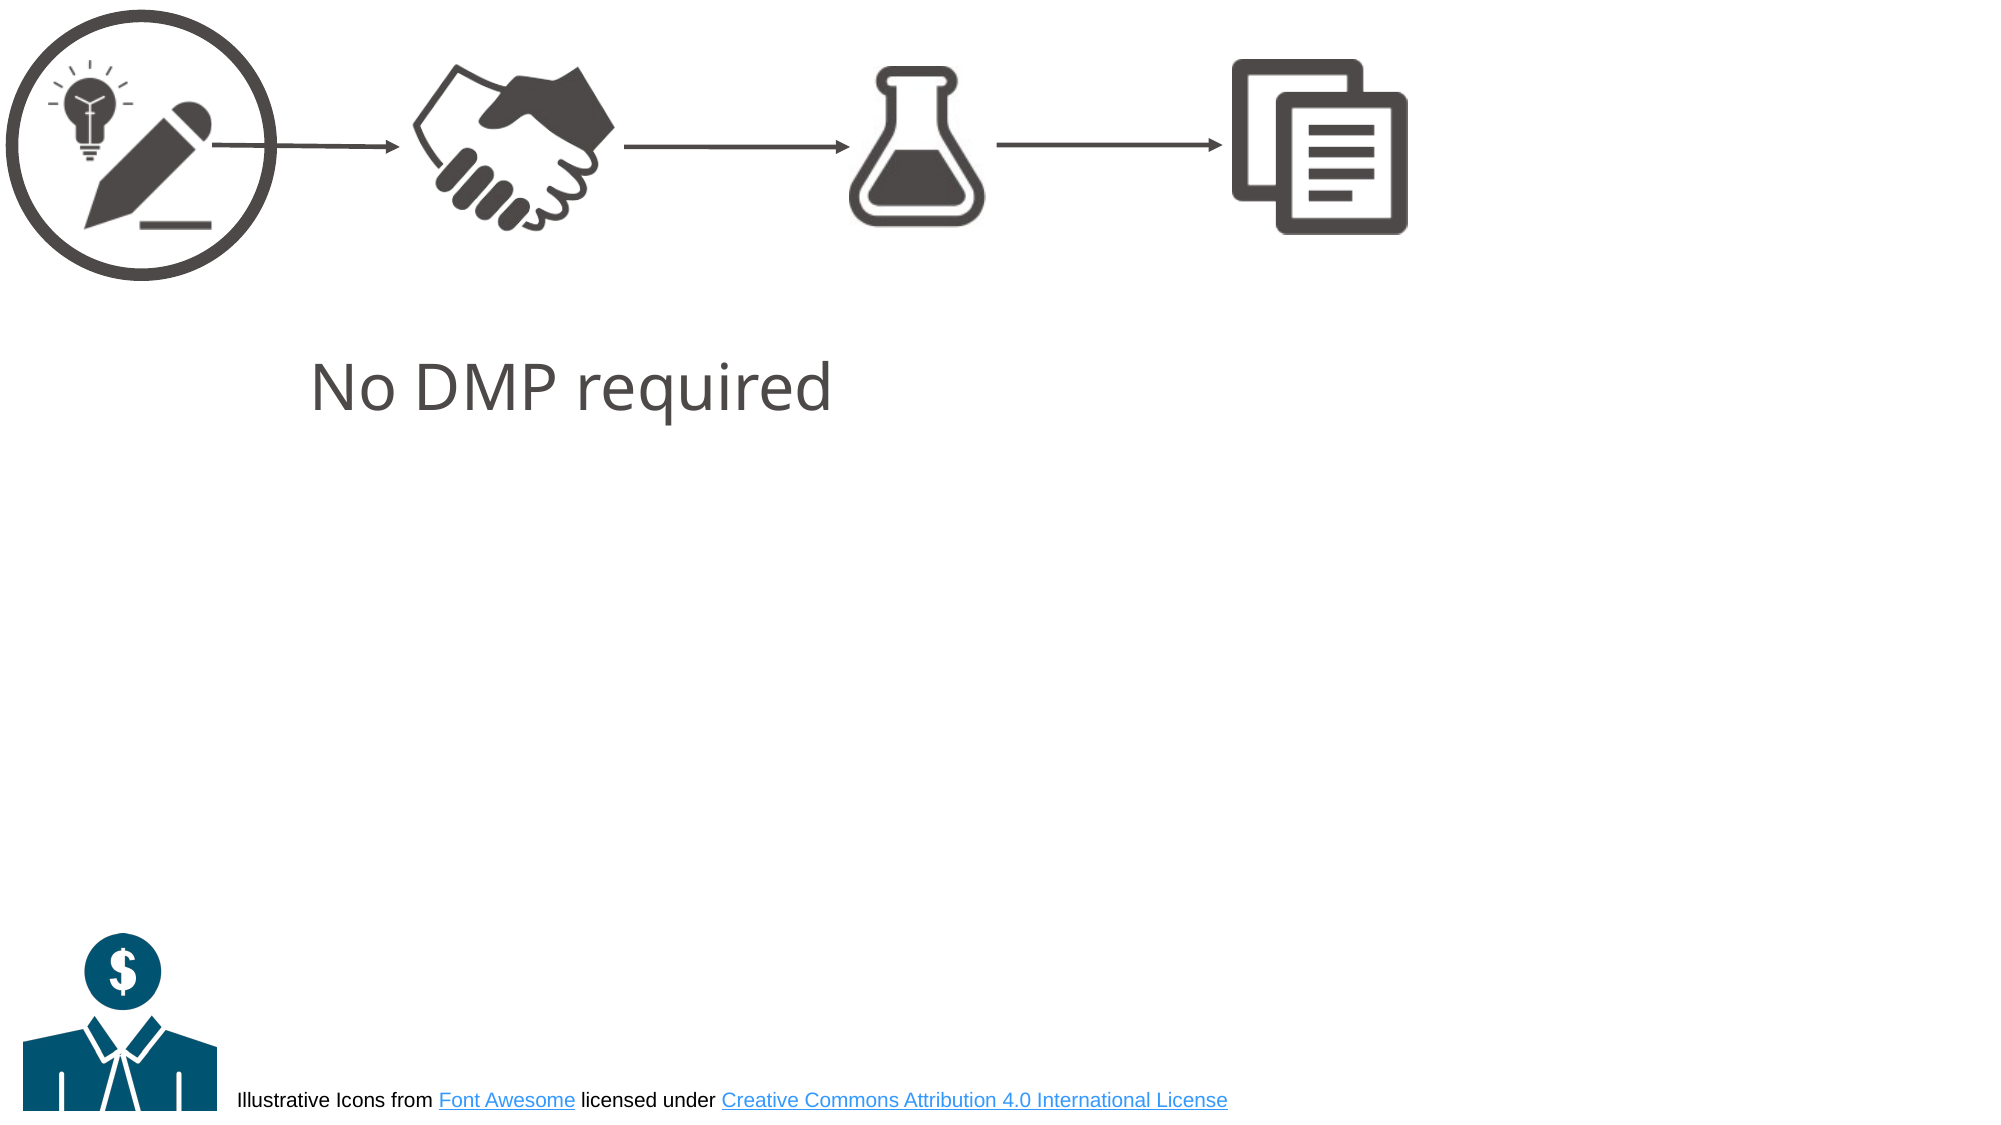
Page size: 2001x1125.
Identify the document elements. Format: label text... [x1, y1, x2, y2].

picture [23, 933, 217, 1111]
picture [177, 1072, 181, 1111]
picture [1232, 59, 1408, 235]
picture [48, 60, 213, 230]
picture [60, 1072, 64, 1111]
picture [849, 66, 986, 228]
text_box No DMP required [294, 319, 1446, 796]
text_box Illustrative Icons from Font Awesome licensed under Creative Commons Attribution 4.0 International License [221, 1046, 1876, 1125]
picture [399, 38, 625, 256]
picture [110, 948, 135, 995]
